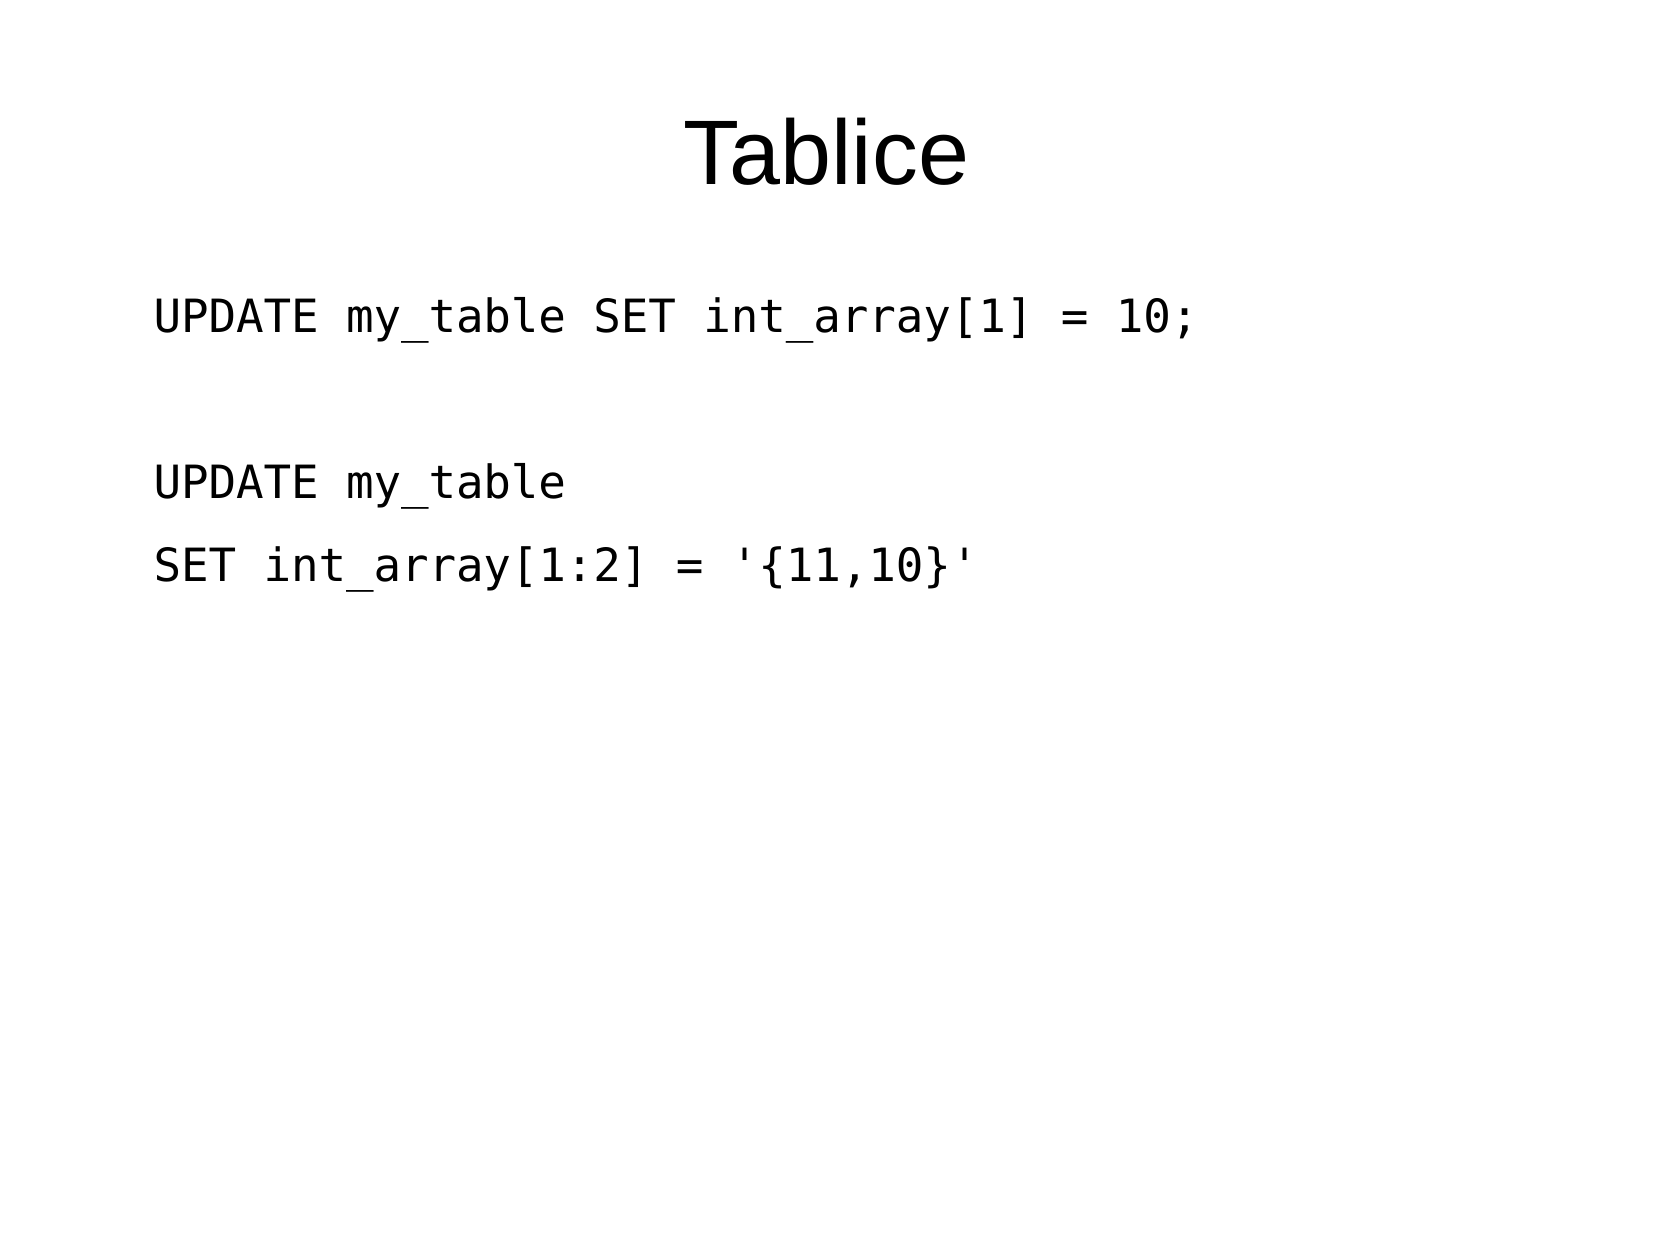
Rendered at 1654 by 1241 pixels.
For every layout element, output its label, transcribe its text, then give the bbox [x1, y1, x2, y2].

list UPDATE my_table SET int_array[1] = 10; UPDATE my_table SET int_array[1:2] = '{11,10}' [82, 290, 1571, 1010]
title Tablice [82, 49, 1571, 257]
